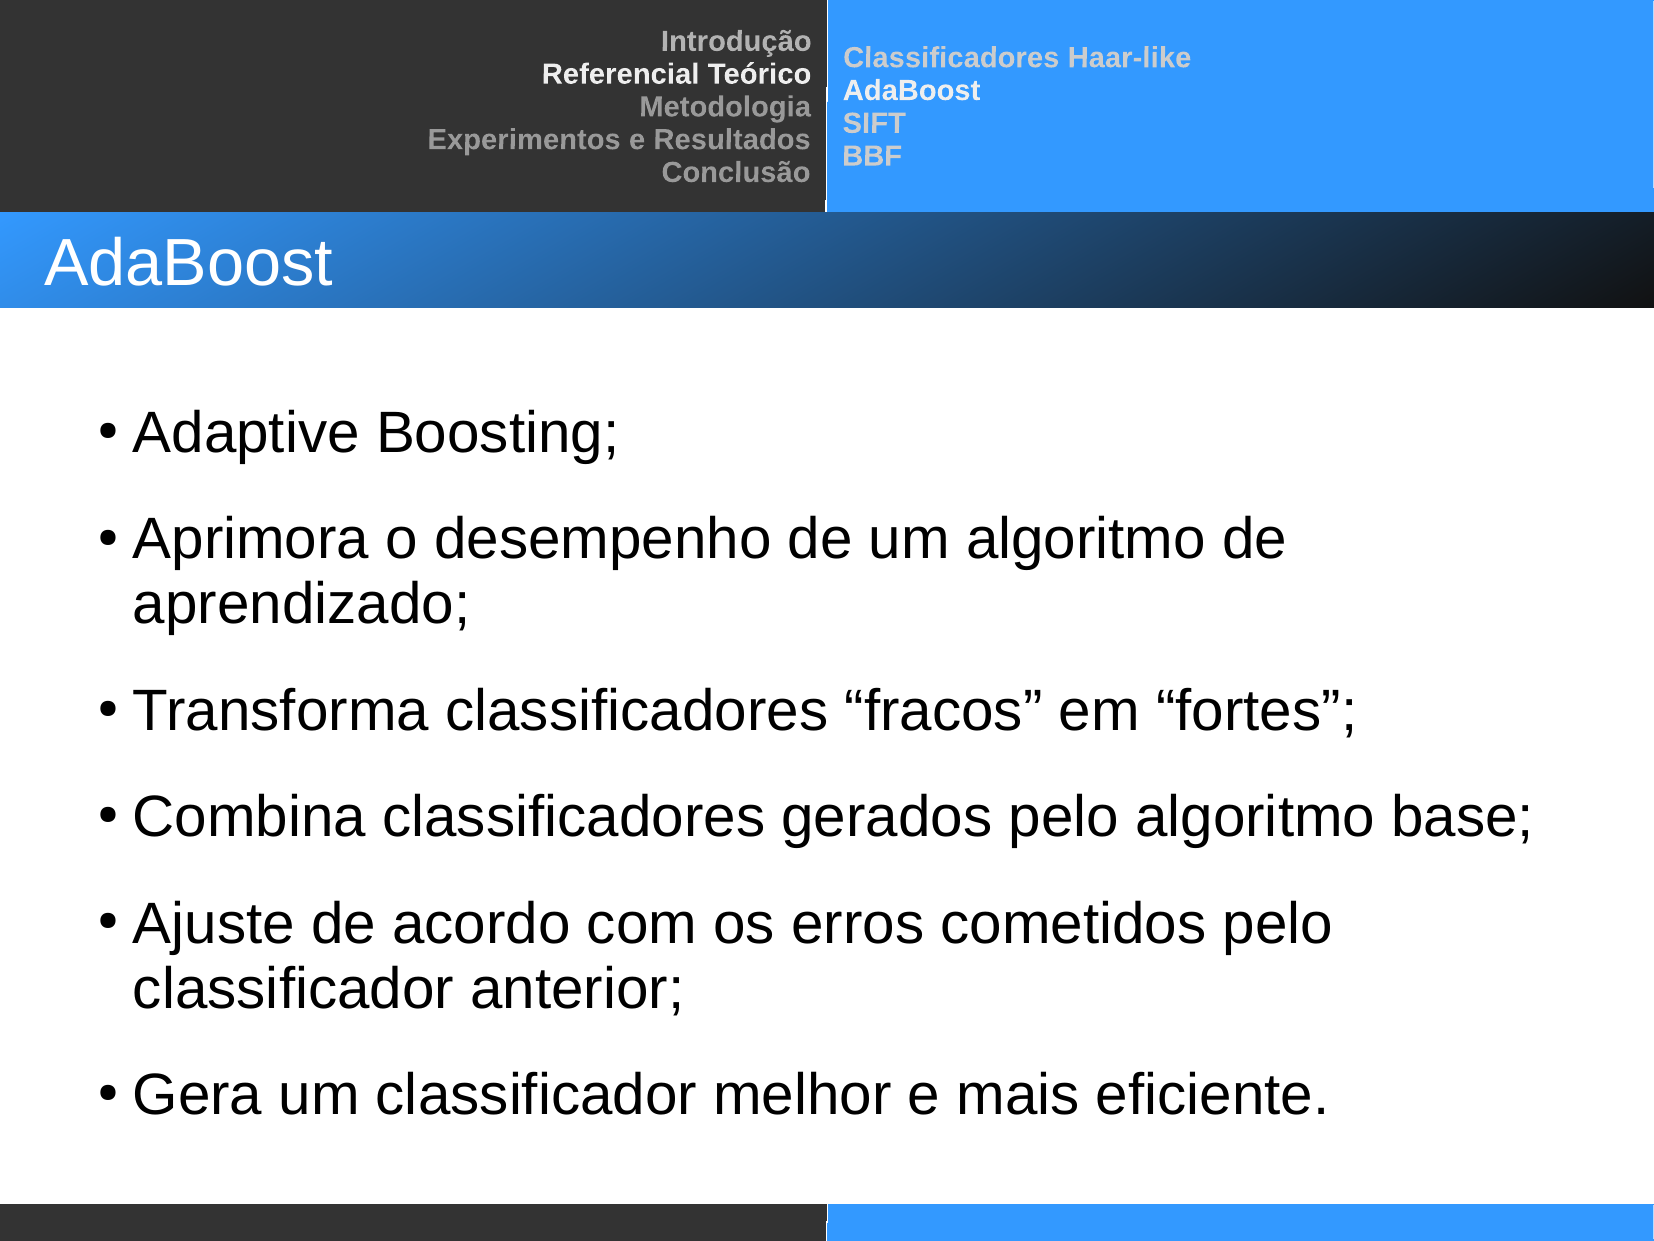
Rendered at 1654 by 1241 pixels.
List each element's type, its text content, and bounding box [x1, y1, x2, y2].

text_box AdaBoost [0, 212, 1654, 308]
text_box [827, 1204, 1654, 1241]
text_box Classificadores Haar-like AdaBoost SIFT BBF [827, 0, 1654, 212]
text_box Adaptive Boosting; Aprimora o desempenho de um algoritmo de aprendizado; Transforma classificadores “fracos” em “fortes”; Combina classificadores gerados pelo algoritmo base; Ajuste de acordo com os erros cometidos pelo classificador anterior; Gera um classificador melhor e mais eficiente. [82, 392, 1571, 1133]
text_box [0, 1204, 827, 1241]
text_box Introdução Referencial Teórico Metodologia Experimentos e Resultados Conclusão [0, 0, 827, 212]
